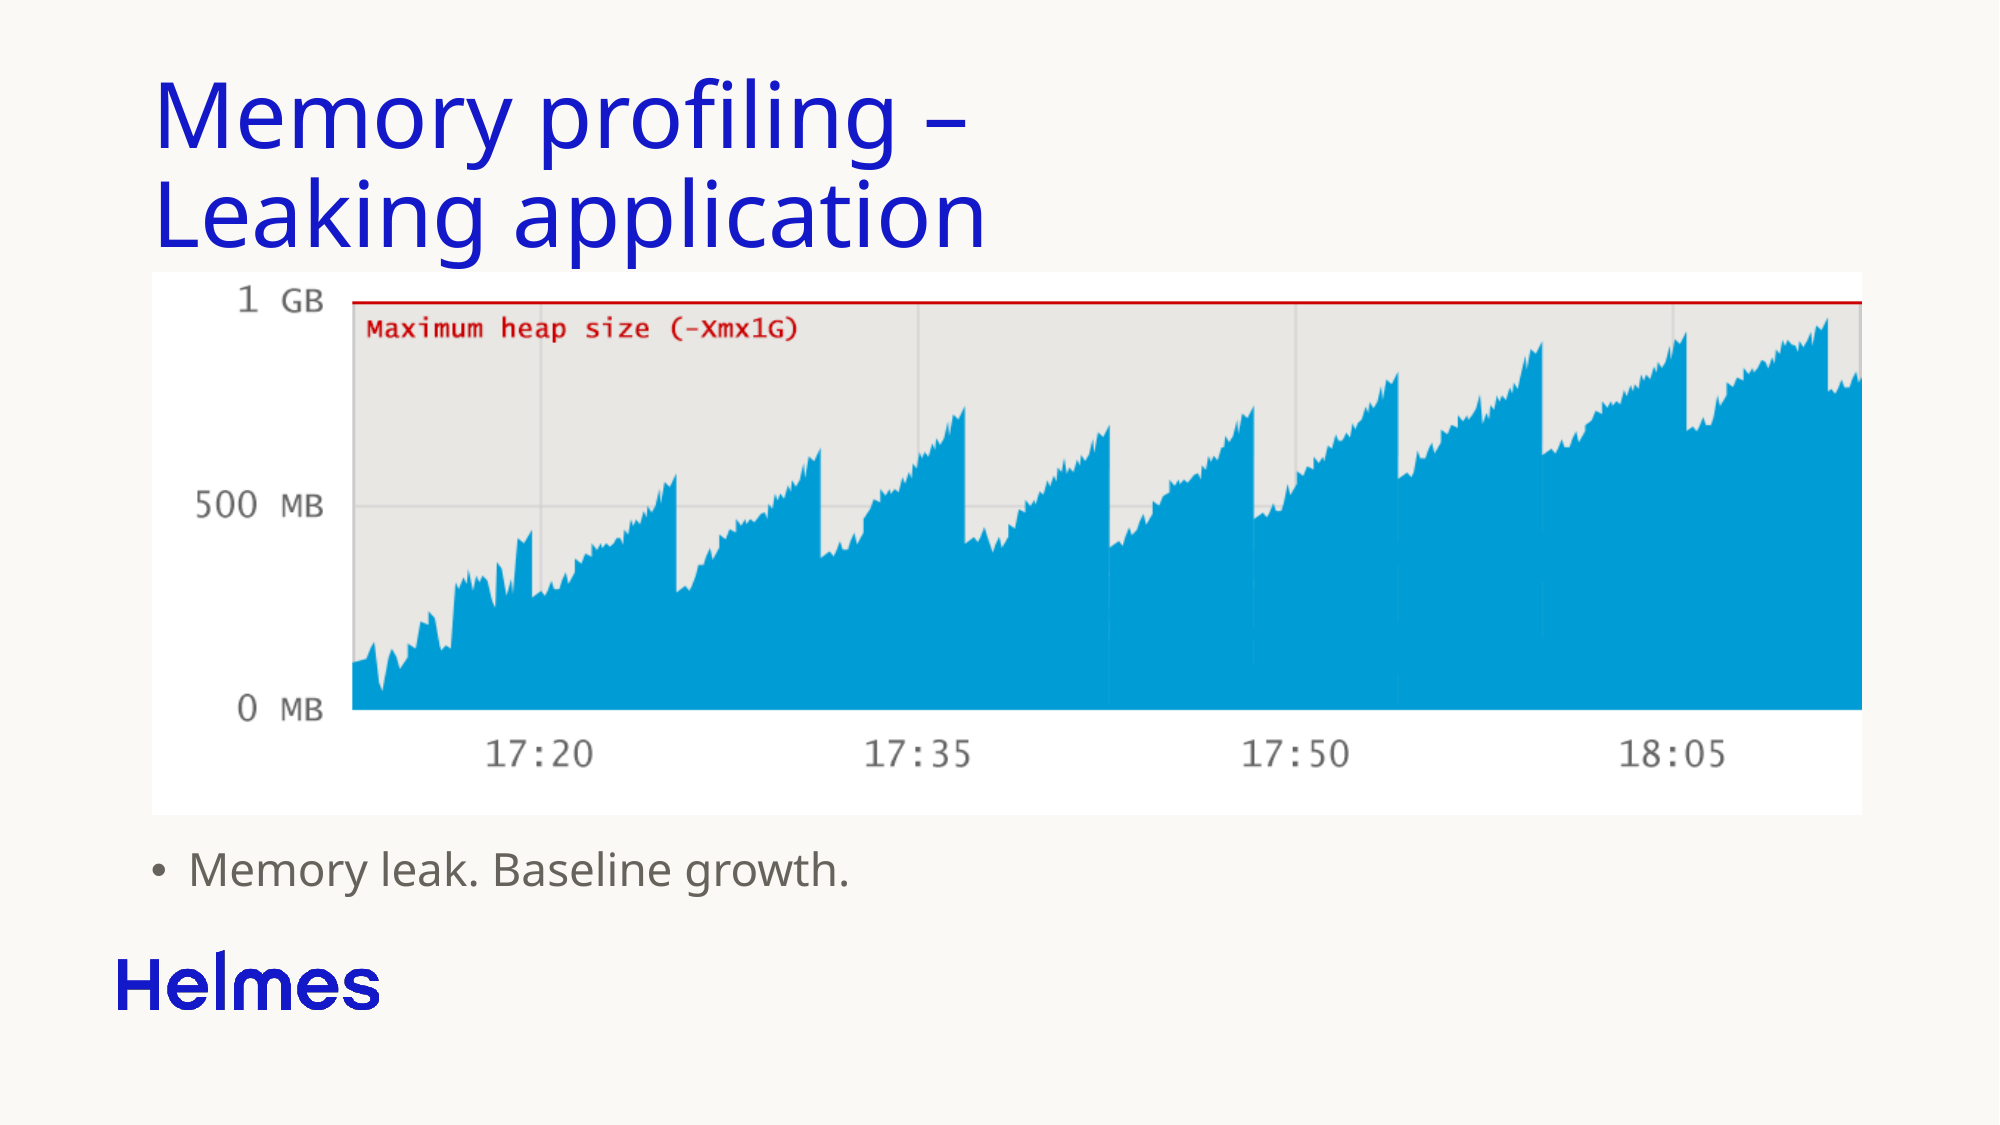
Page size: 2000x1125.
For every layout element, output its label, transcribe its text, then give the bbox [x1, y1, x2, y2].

text_box Memory profiling – Leaking application [137, 59, 1862, 277]
picture [152, 272, 1862, 815]
picture [118, 950, 379, 1010]
text_box Memory leak. Baseline growth. [135, 839, 1860, 916]
